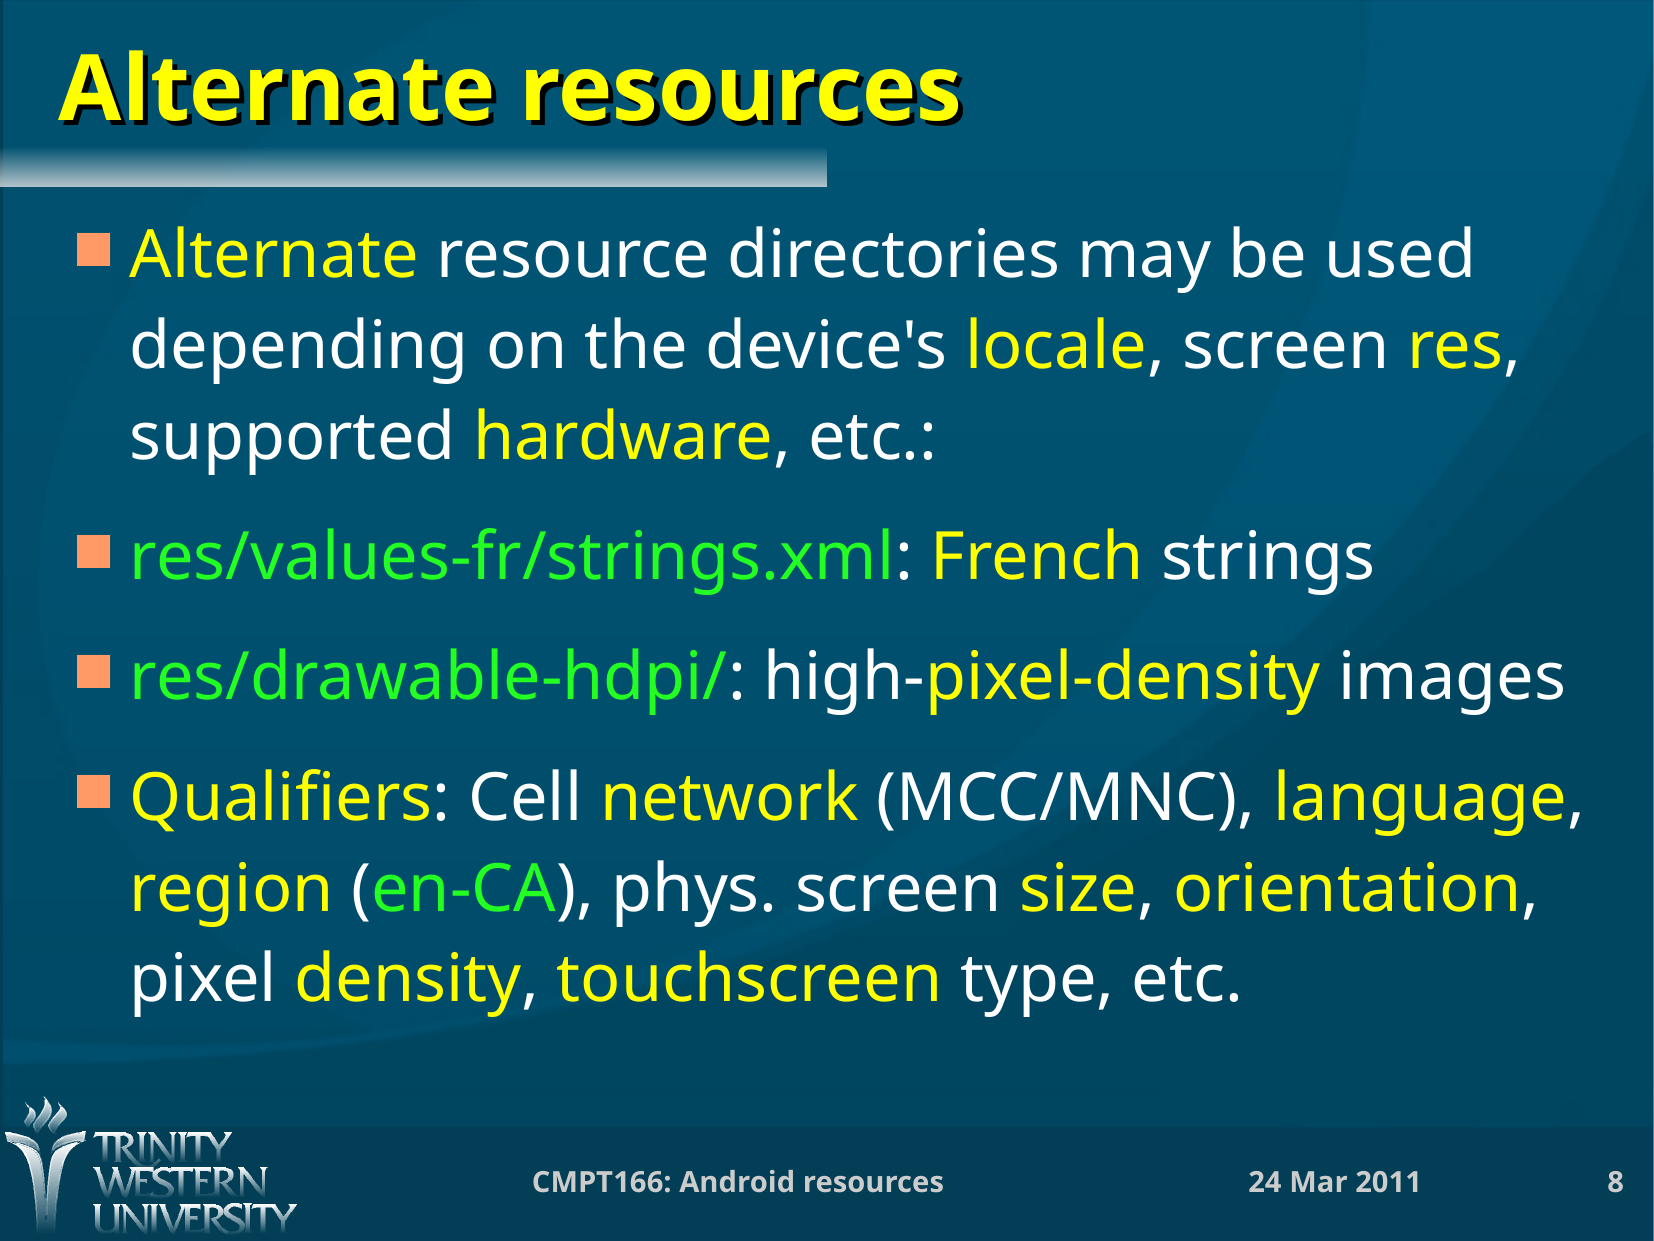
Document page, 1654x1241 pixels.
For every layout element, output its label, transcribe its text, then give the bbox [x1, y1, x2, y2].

title Alternate resources [59, 19, 1595, 148]
picture [38, 1227, 54, 1232]
list Alternate resource directories may be used depending on the device's locale, screen res, supported hardware, etc.: res/values-fr/strings.xml: French strings res/drawable-hdpi/: high-pixel-density images Qualifiers: Cell network (MCC/MNC), language, region (en-CA), phys. screen size, orientation, pixel density, touchscreen type, etc. [59, 206, 1625, 1074]
